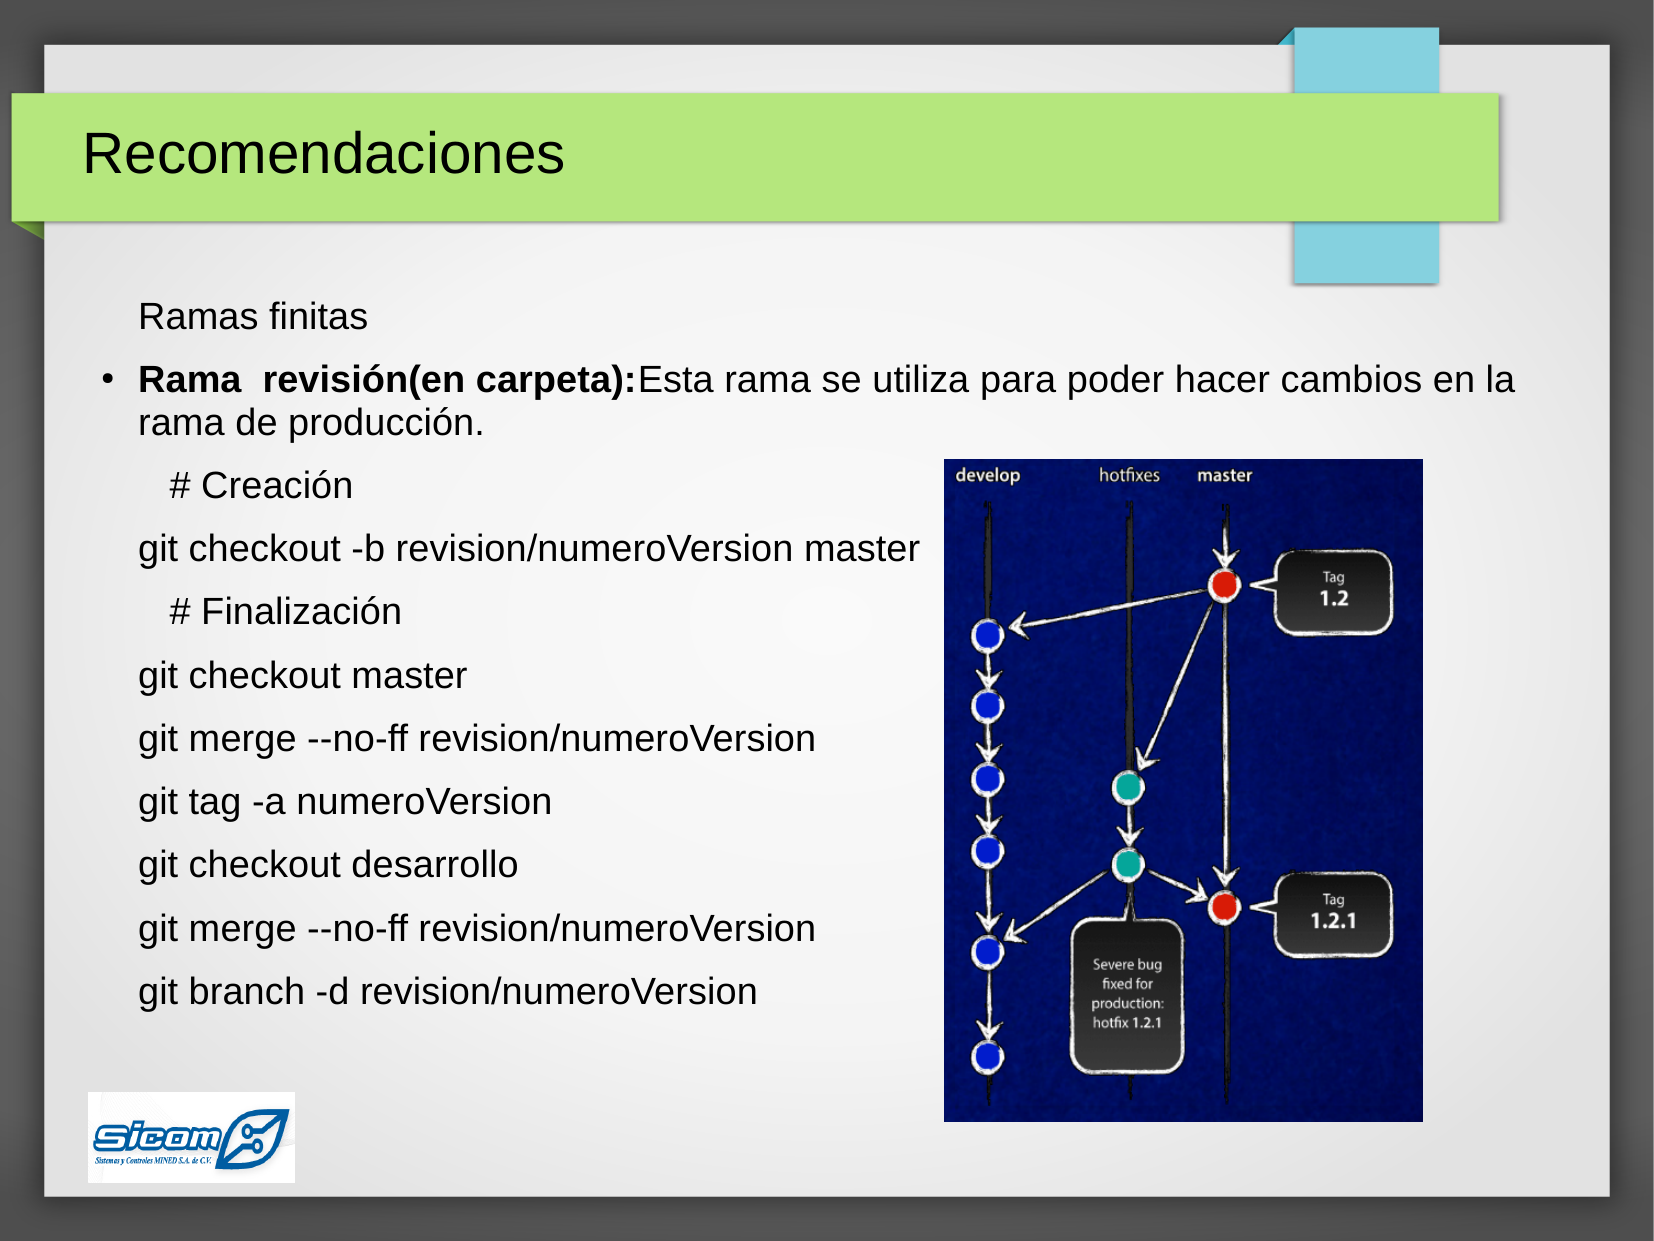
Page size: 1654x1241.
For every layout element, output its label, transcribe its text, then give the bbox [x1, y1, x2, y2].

list Ramas finitas Rama revisión(en carpeta):Esta rama se utiliza para poder hacer cambios en la rama de producción. # Creación git checkout -b revision/numeroVersion master # Finalización git checkout master git merge --no-ff revision/numeroVersion git tag -a numeroVersion git checkout desarrollo git merge --no-ff revision/numeroVersion git branch -d revision/numeroVersion [88, 295, 1577, 1015]
picture [0, 0, 1654, 1241]
title Recomendaciones [82, 94, 1264, 213]
